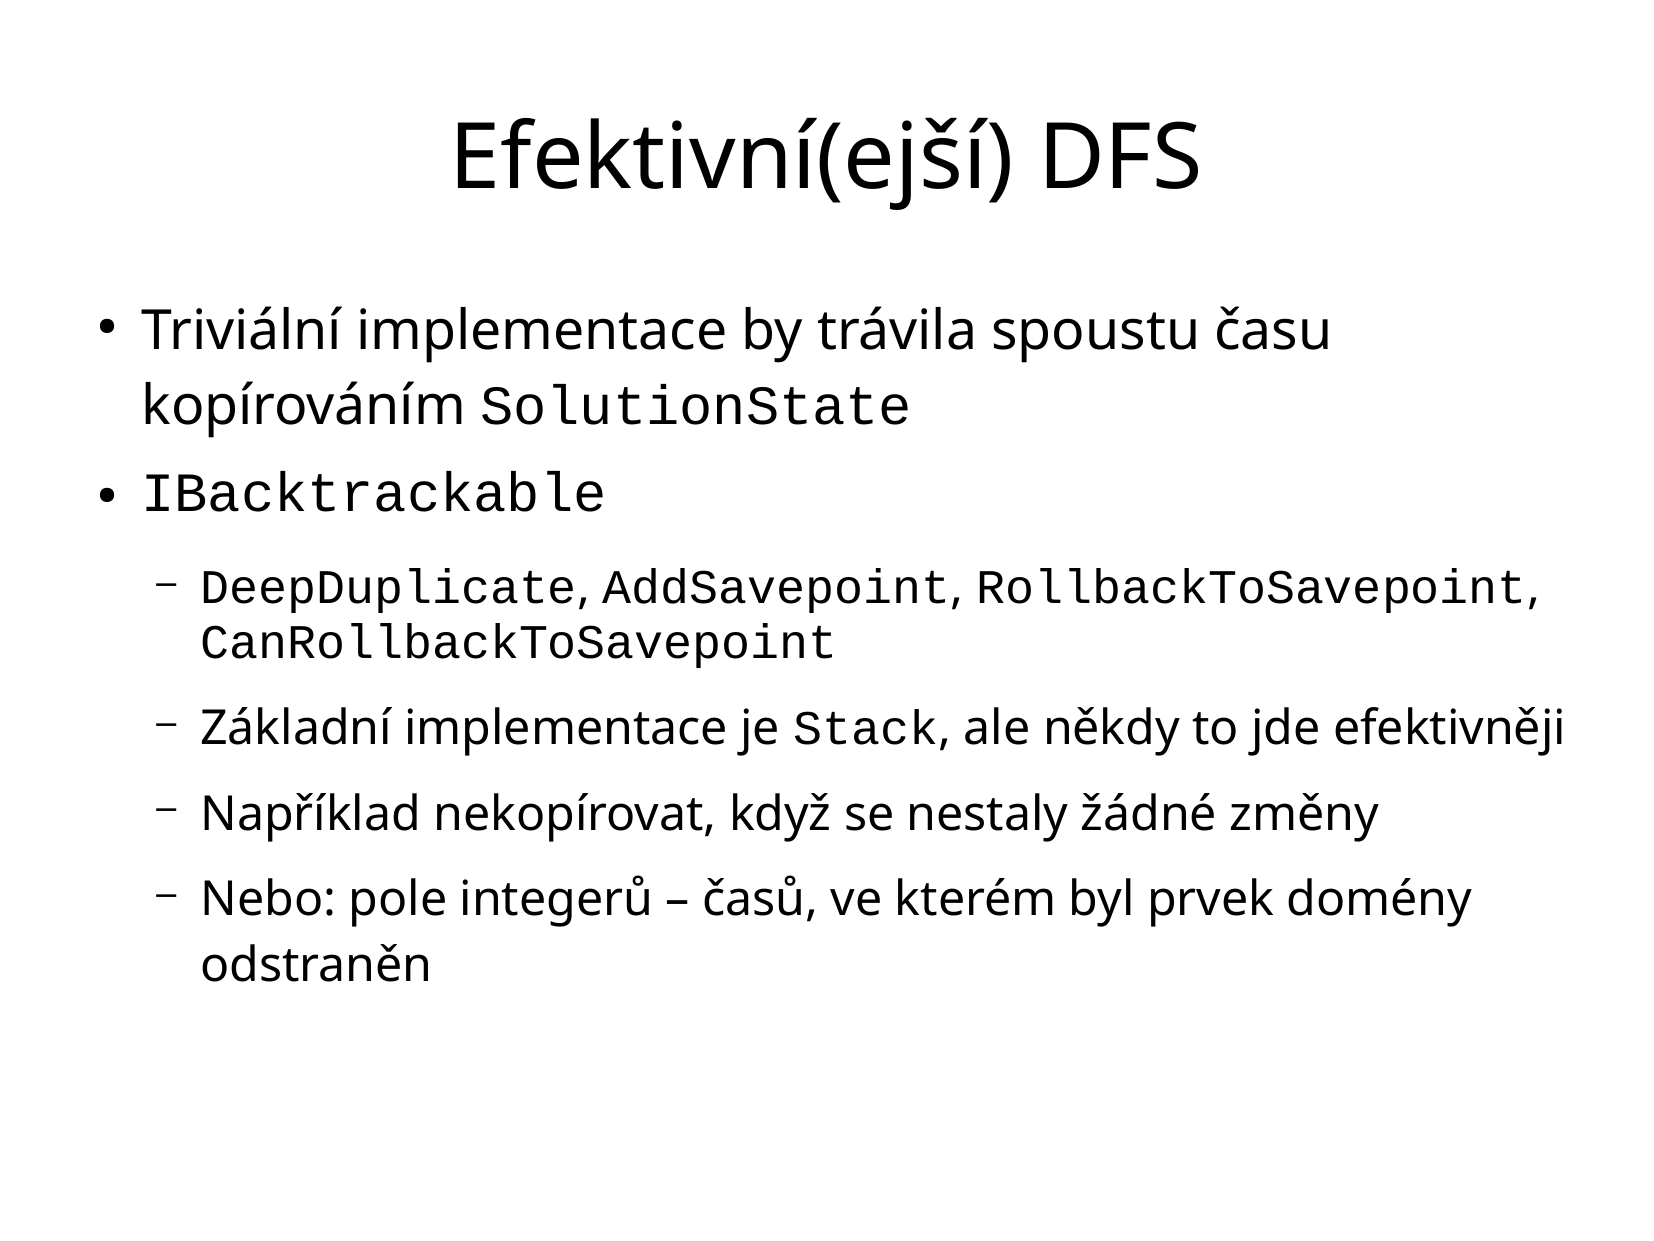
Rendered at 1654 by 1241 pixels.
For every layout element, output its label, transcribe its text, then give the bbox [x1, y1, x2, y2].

title Efektivní(ejší) DFS [82, 49, 1571, 257]
list Triviální implementace by trávila spoustu času kopírováním SolutionState IBacktrackable DeepDuplicate, AddSavepoint, RollbackToSavepoint, CanRollbackToSavepoint Základní implementace je Stack, ale někdy to jde efektivněji Například nekopírovat, když se nestaly žádné změny Nebo: pole integerů – časů, ve kterém byl prvek domény odstraněn [82, 290, 1571, 1010]
